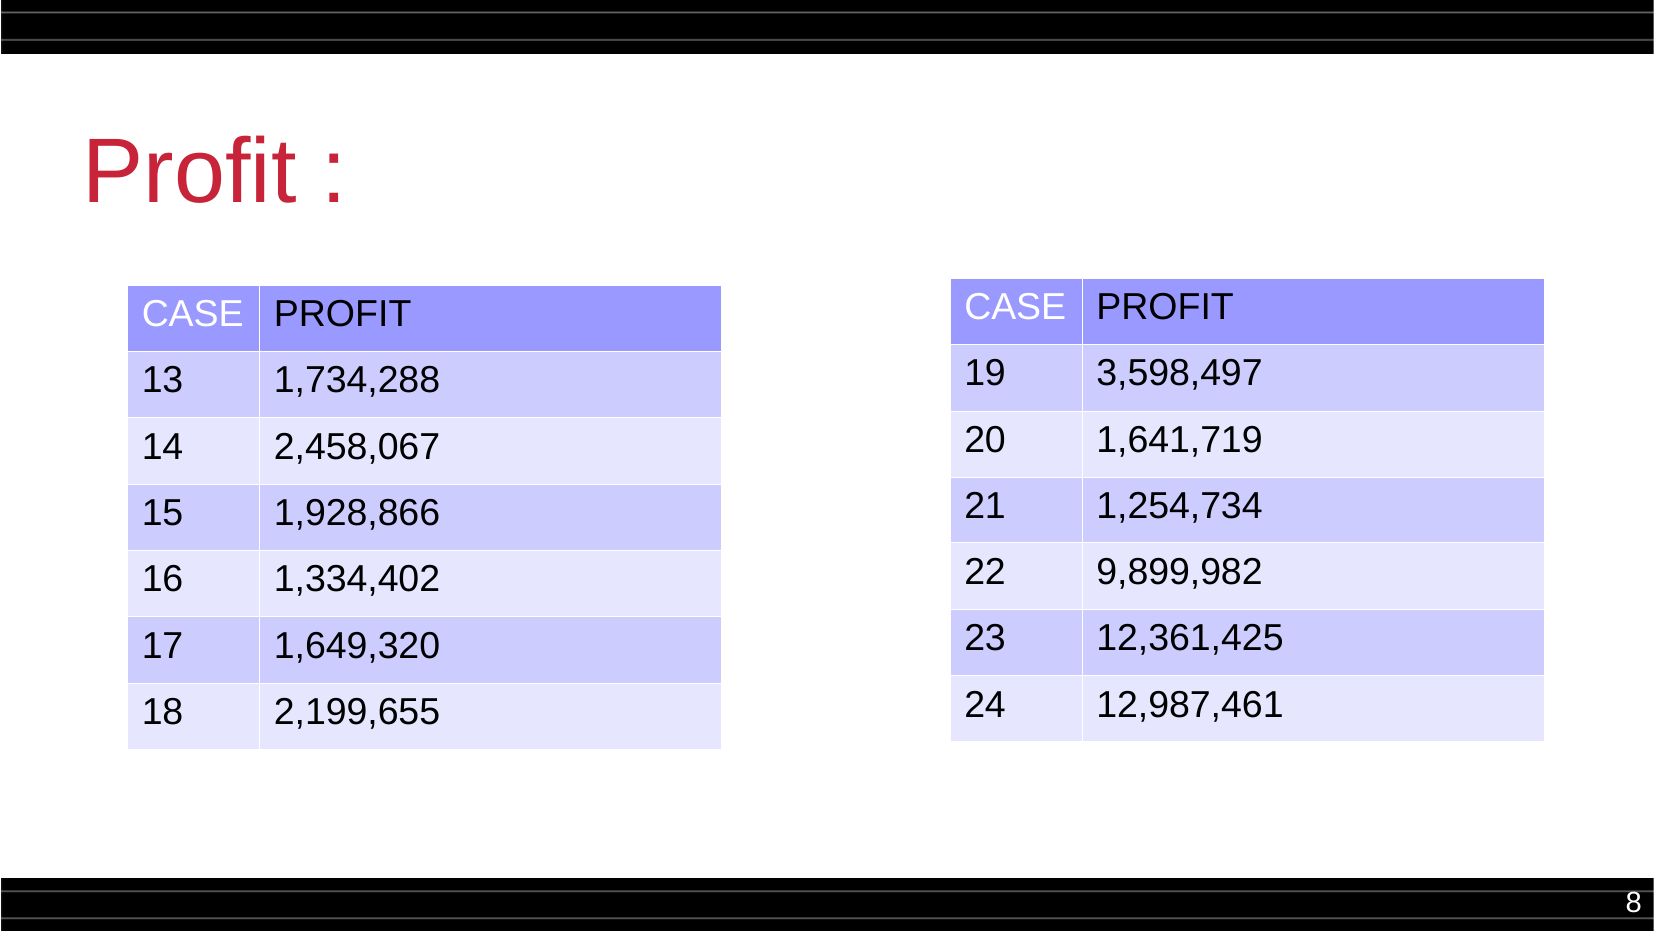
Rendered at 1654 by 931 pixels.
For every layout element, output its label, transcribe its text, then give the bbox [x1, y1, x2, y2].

table_cell 22 [951, 543, 1082, 609]
picture [1, 878, 1654, 931]
table_cell 1,641,719 [1083, 412, 1544, 477]
table_cell 2,199,655 [260, 684, 721, 749]
table_header CASE [951, 279, 1082, 344]
table_cell 9,899,982 [1083, 543, 1544, 609]
table_cell 15 [128, 485, 259, 550]
table_header PROFIT [260, 286, 721, 351]
table_cell 1,334,402 [260, 551, 721, 616]
table_cell 1,928,866 [260, 485, 721, 550]
picture [1, 0, 1654, 54]
table_cell 21 [951, 478, 1082, 542]
table_cell 2,458,067 [260, 418, 721, 484]
table_cell 23 [951, 610, 1082, 675]
table_cell 17 [128, 617, 259, 683]
title Profit : [82, 92, 1571, 249]
table_header CASE [128, 286, 259, 351]
table_cell 1,649,320 [260, 617, 721, 683]
table_cell 13 [128, 352, 259, 417]
table_cell 12,361,425 [1083, 610, 1544, 675]
table_cell 3,598,497 [1083, 345, 1544, 411]
table_cell 1,734,288 [260, 352, 721, 417]
table_cell 20 [951, 412, 1082, 477]
table_cell 24 [951, 676, 1082, 741]
table_cell 16 [128, 551, 259, 616]
table_cell 18 [128, 684, 259, 749]
table_cell 14 [128, 418, 259, 484]
table_cell 19 [951, 345, 1082, 411]
table_cell 1,254,734 [1083, 478, 1544, 542]
table_header PROFIT [1083, 279, 1544, 344]
table_cell 12,987,461 [1083, 676, 1544, 741]
